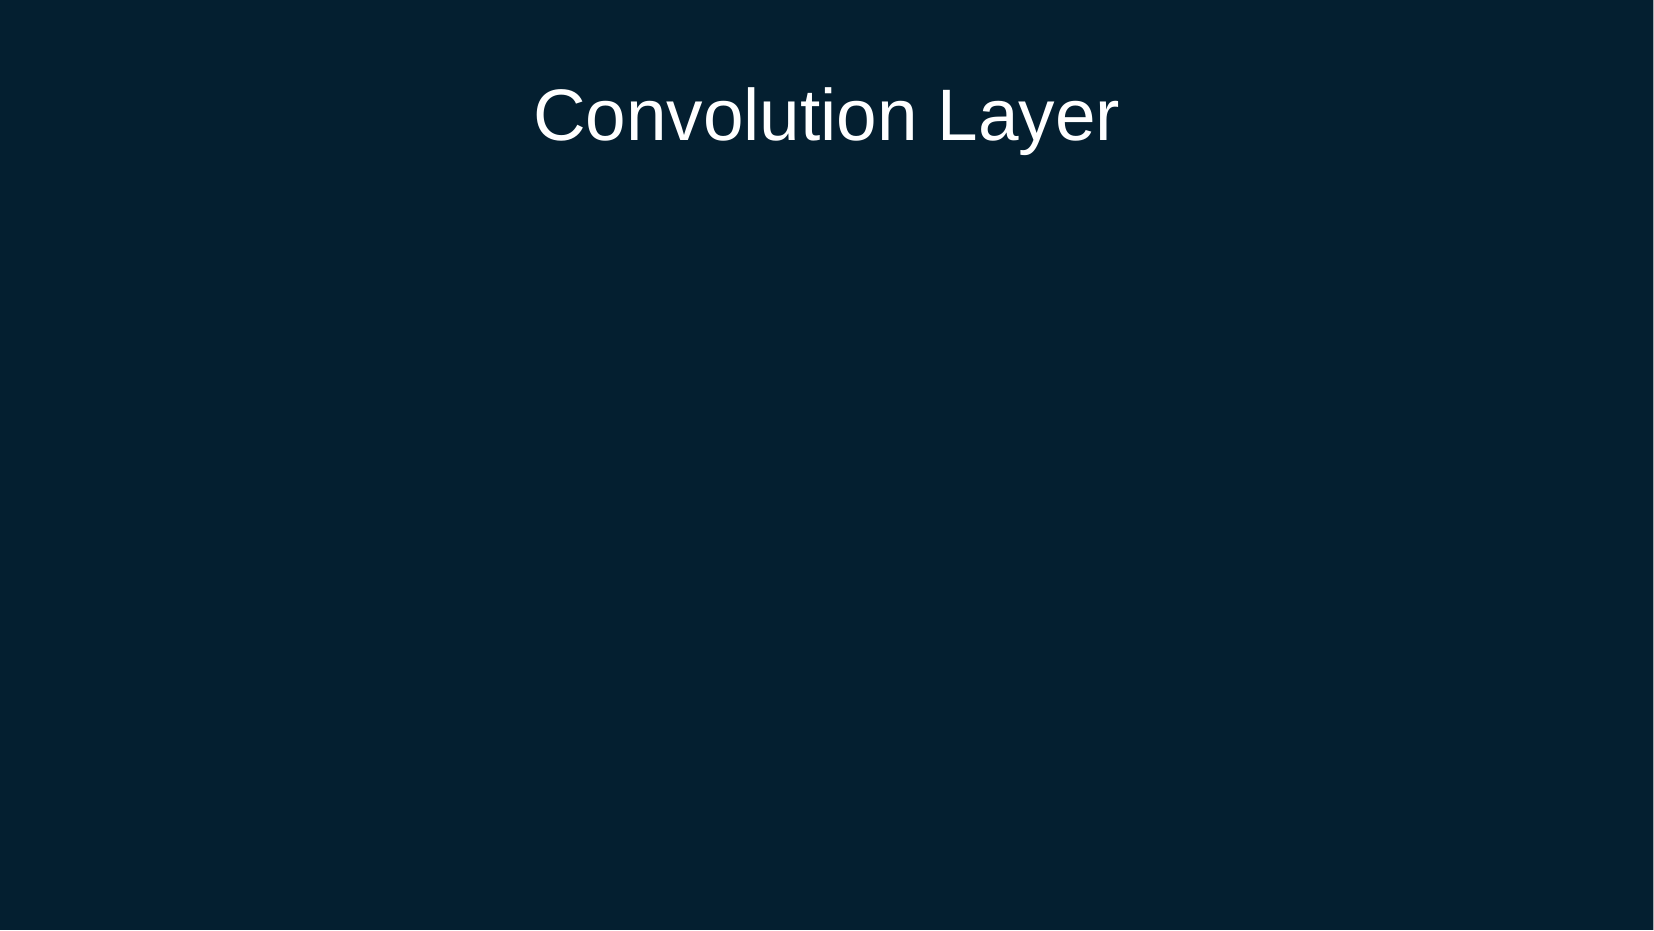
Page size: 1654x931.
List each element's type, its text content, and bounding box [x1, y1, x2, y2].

title Convolution Layer [82, 37, 1571, 193]
